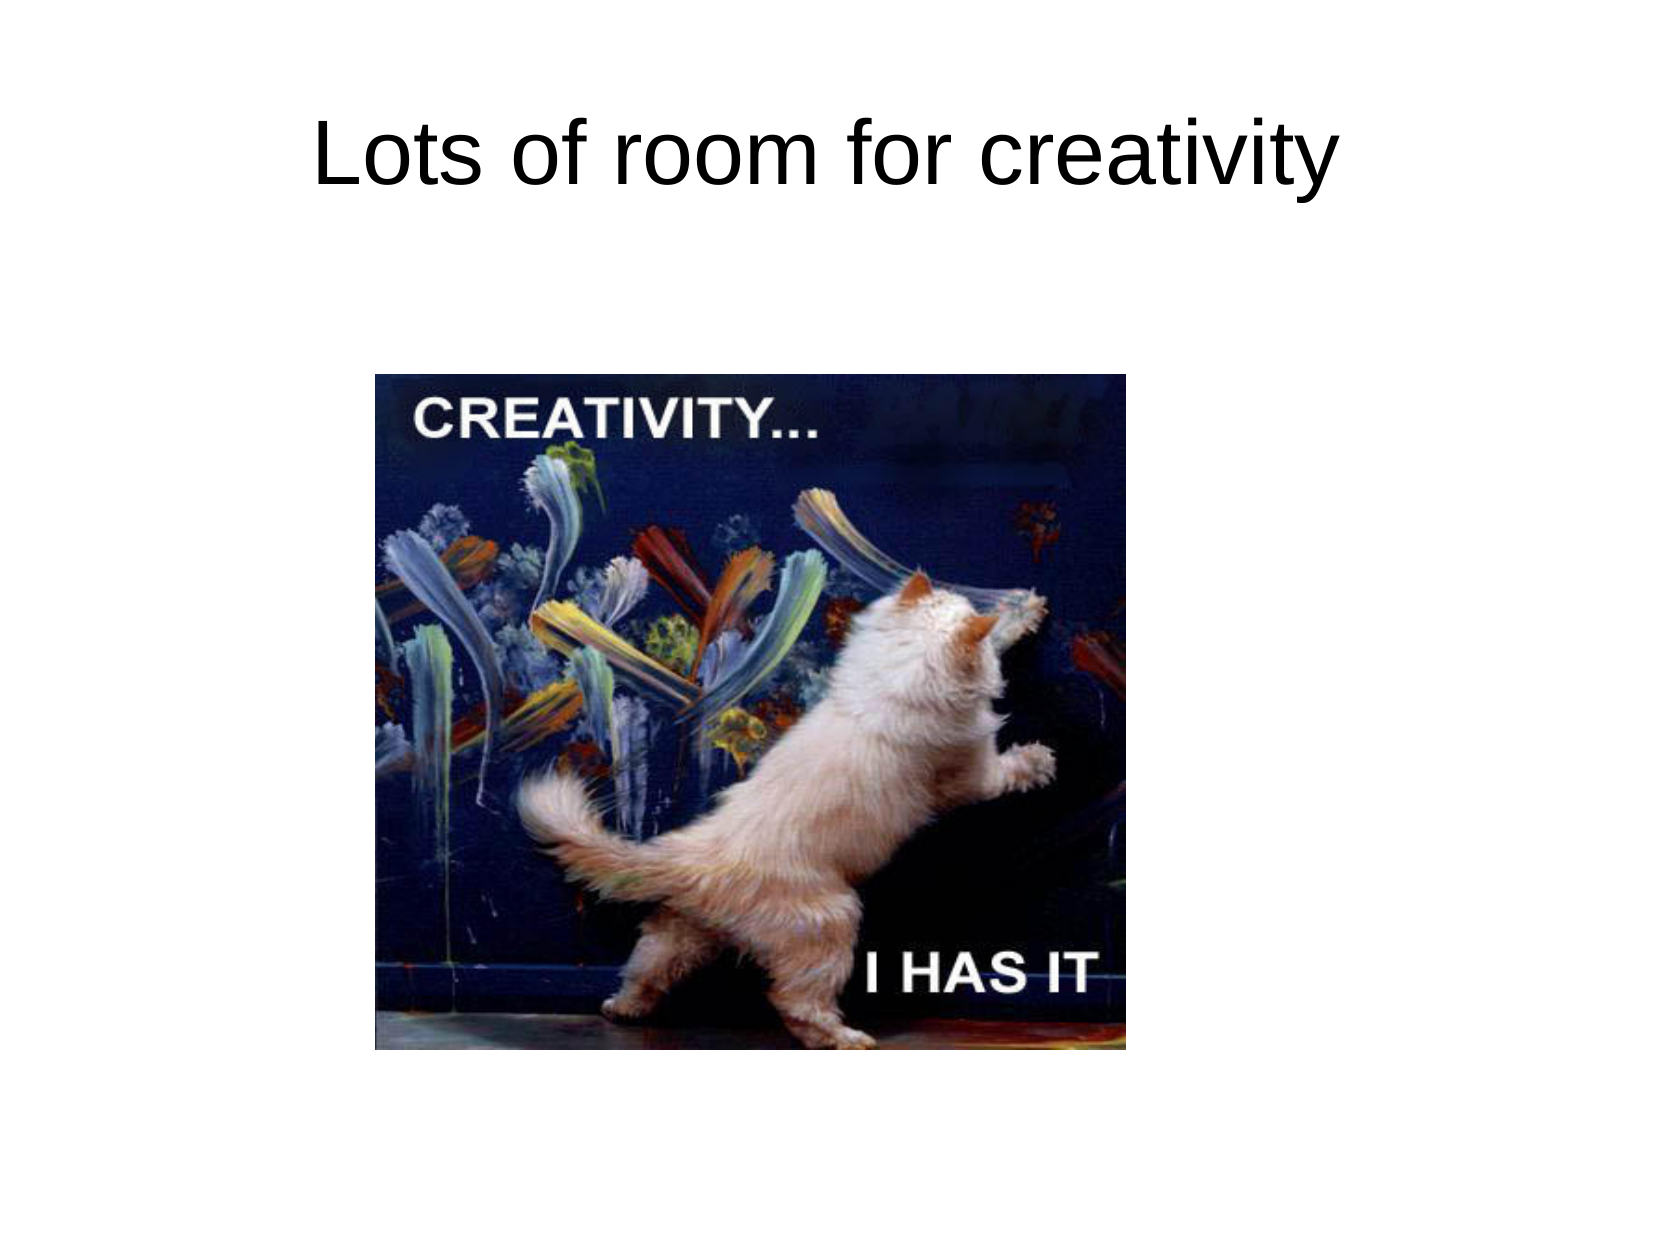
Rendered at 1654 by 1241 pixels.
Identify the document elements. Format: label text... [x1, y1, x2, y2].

picture [375, 374, 1126, 1051]
title Lots of room for creativity [82, 49, 1571, 257]
